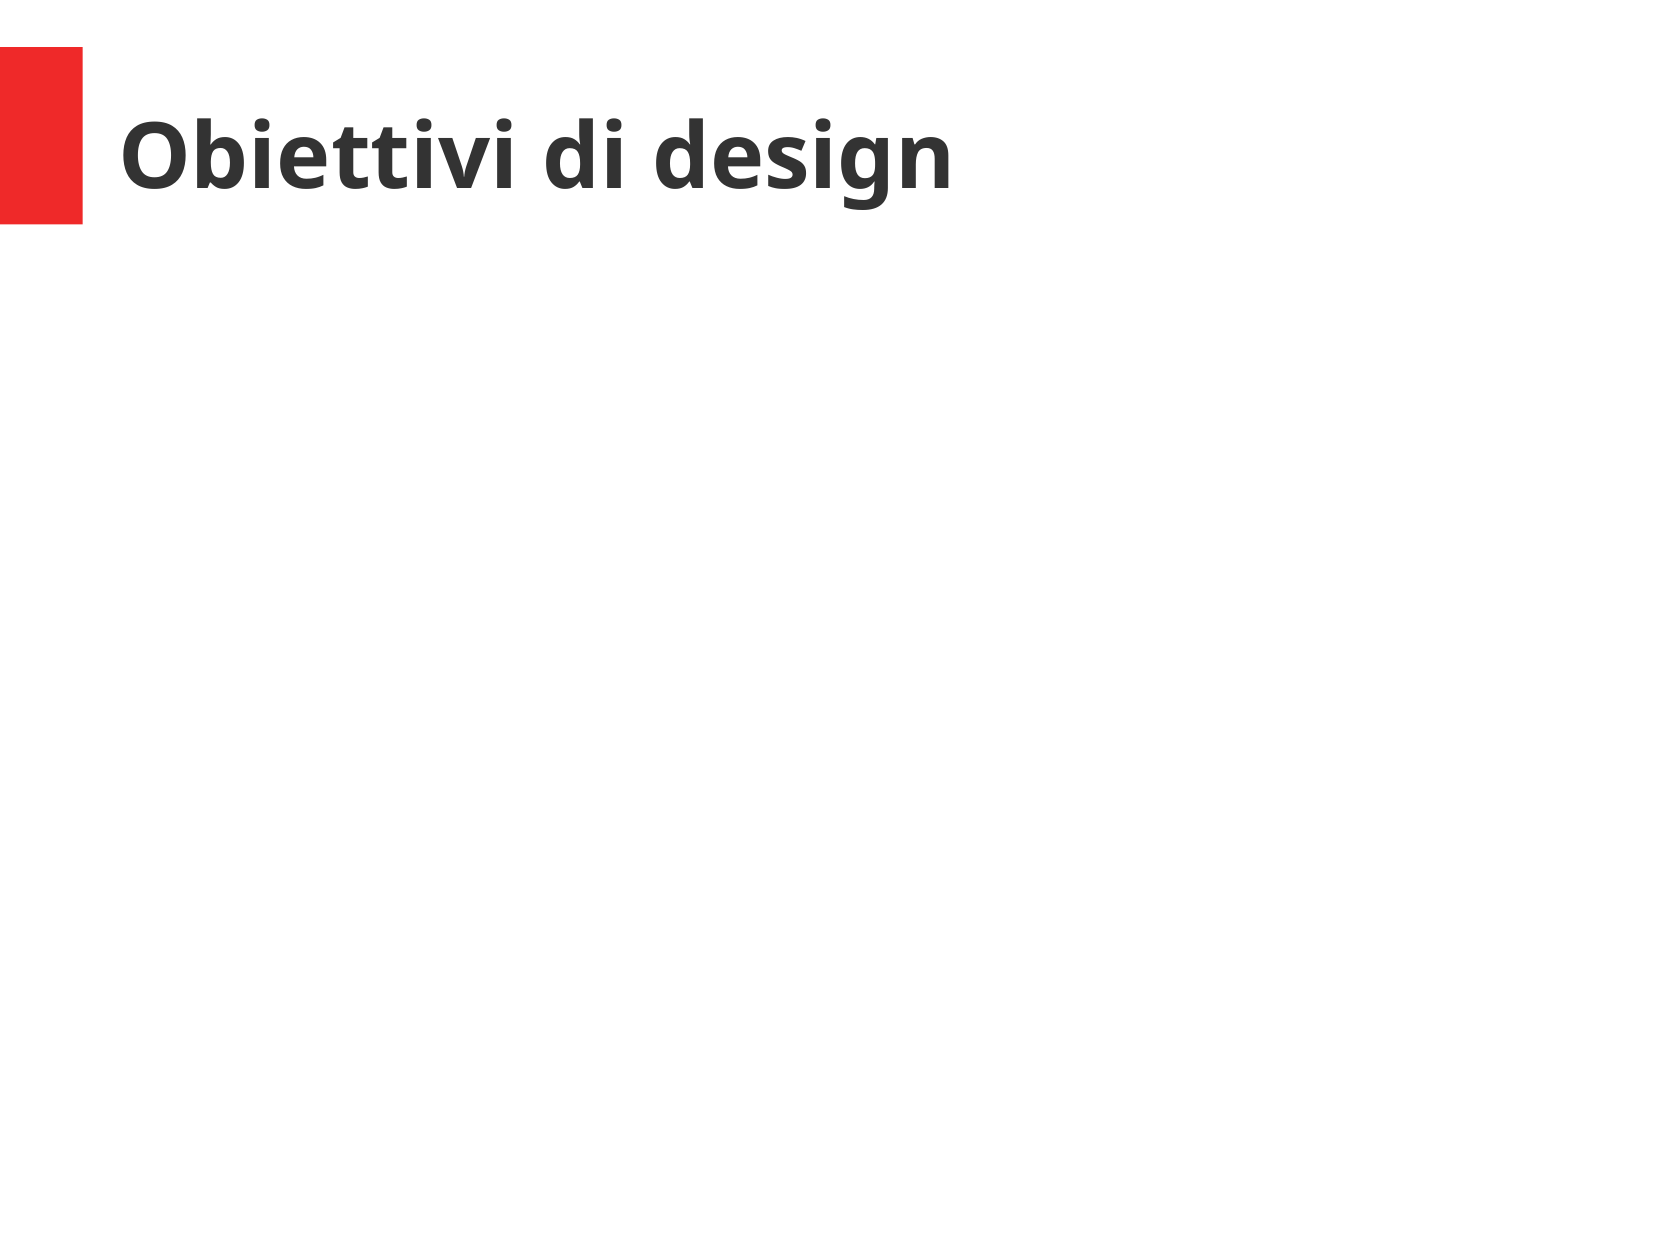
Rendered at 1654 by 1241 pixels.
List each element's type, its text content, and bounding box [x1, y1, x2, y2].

title Obiettivi di design [118, 49, 1571, 257]
